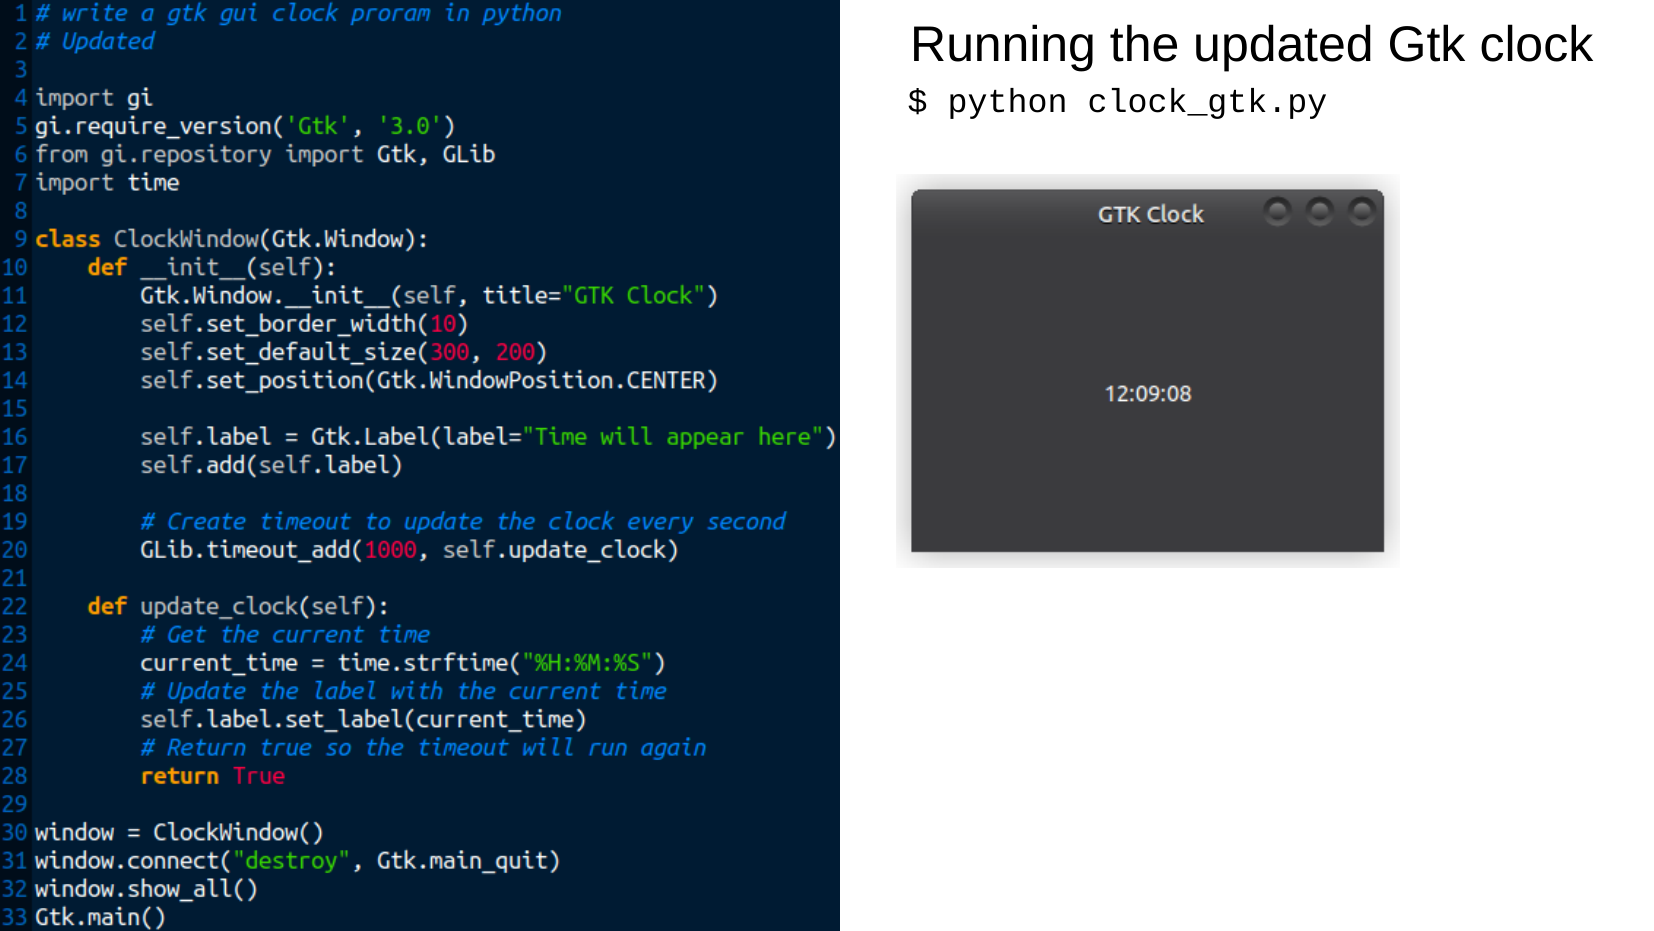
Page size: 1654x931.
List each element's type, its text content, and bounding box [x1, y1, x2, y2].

text_box $ python clock_gtk.py [892, 77, 1507, 135]
picture [0, 0, 840, 931]
picture [896, 174, 1400, 568]
title Running the updated Gtk clock [850, 10, 1654, 78]
